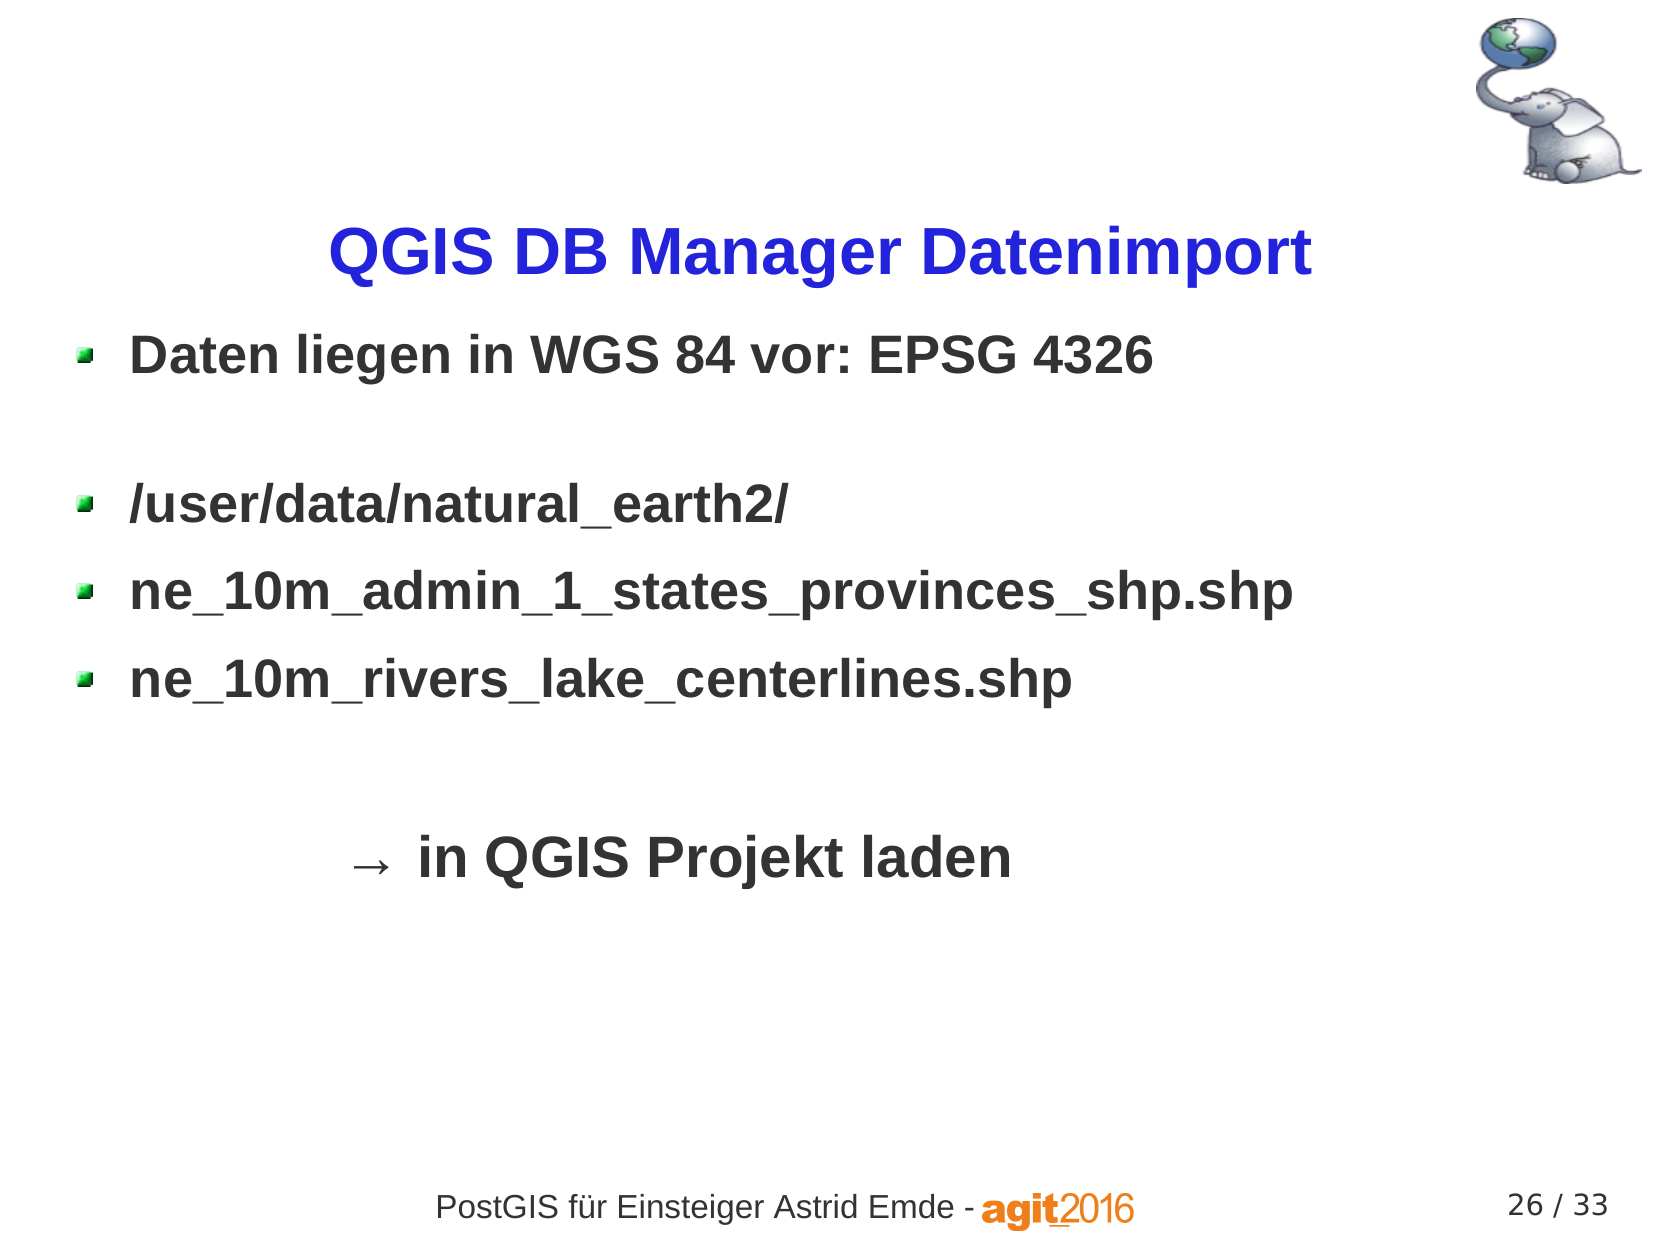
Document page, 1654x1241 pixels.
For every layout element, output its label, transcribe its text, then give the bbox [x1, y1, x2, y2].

picture [981, 1192, 1135, 1232]
picture [1476, 18, 1642, 184]
list Daten liegen in WGS 84 vor: EPSG 4326 /user/data/natural_earth2/ ne_10m_admin_1_states_provinces_shp.shp ne_10m_rivers_lake_centerlines.shp → in QGIS Projekt laden [59, 324, 1329, 1144]
title QGIS DB Manager Datenimport [76, 177, 1565, 325]
